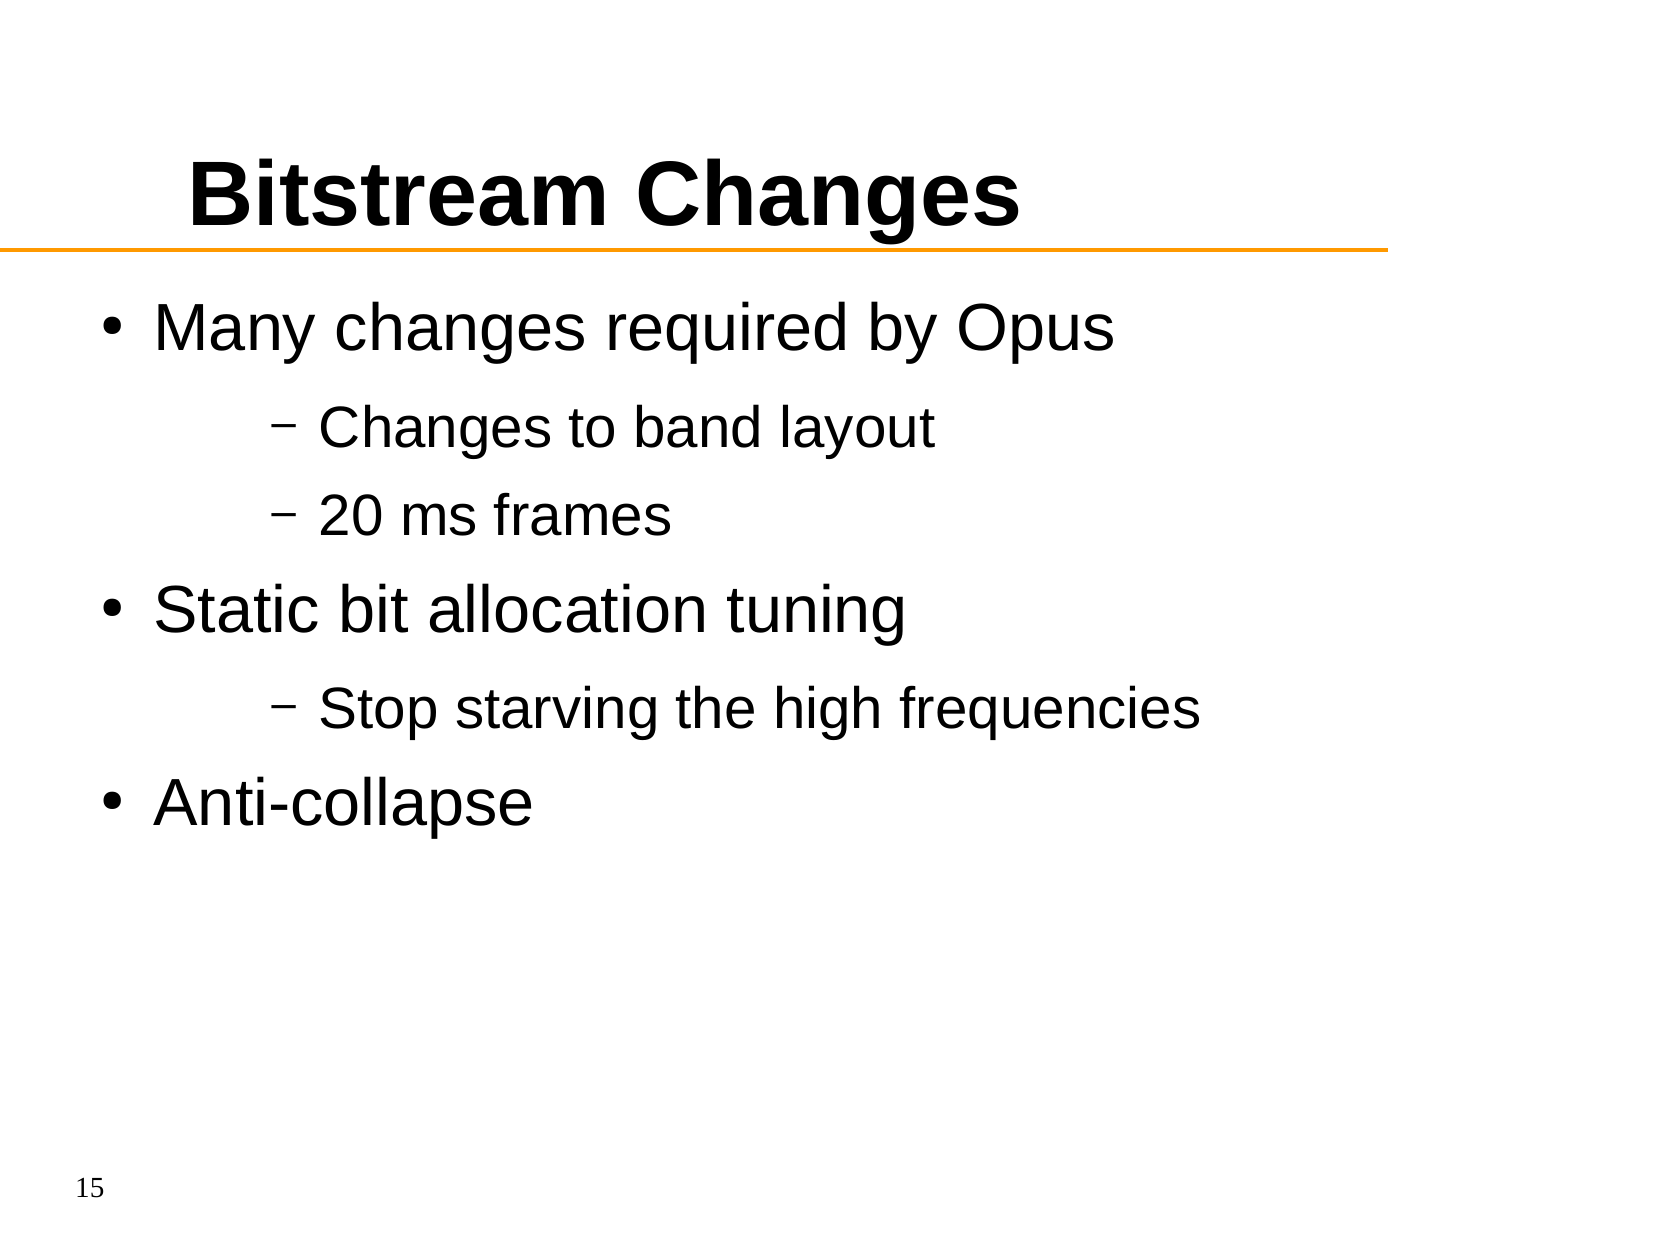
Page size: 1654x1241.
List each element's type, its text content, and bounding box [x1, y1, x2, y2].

title Bitstream Changes [187, 37, 1571, 245]
list Many changes required by Opus Changes to band layout 20 ms frames Static bit allocation tuning Stop starving the high frequencies Anti-collapse [82, 290, 1571, 1109]
